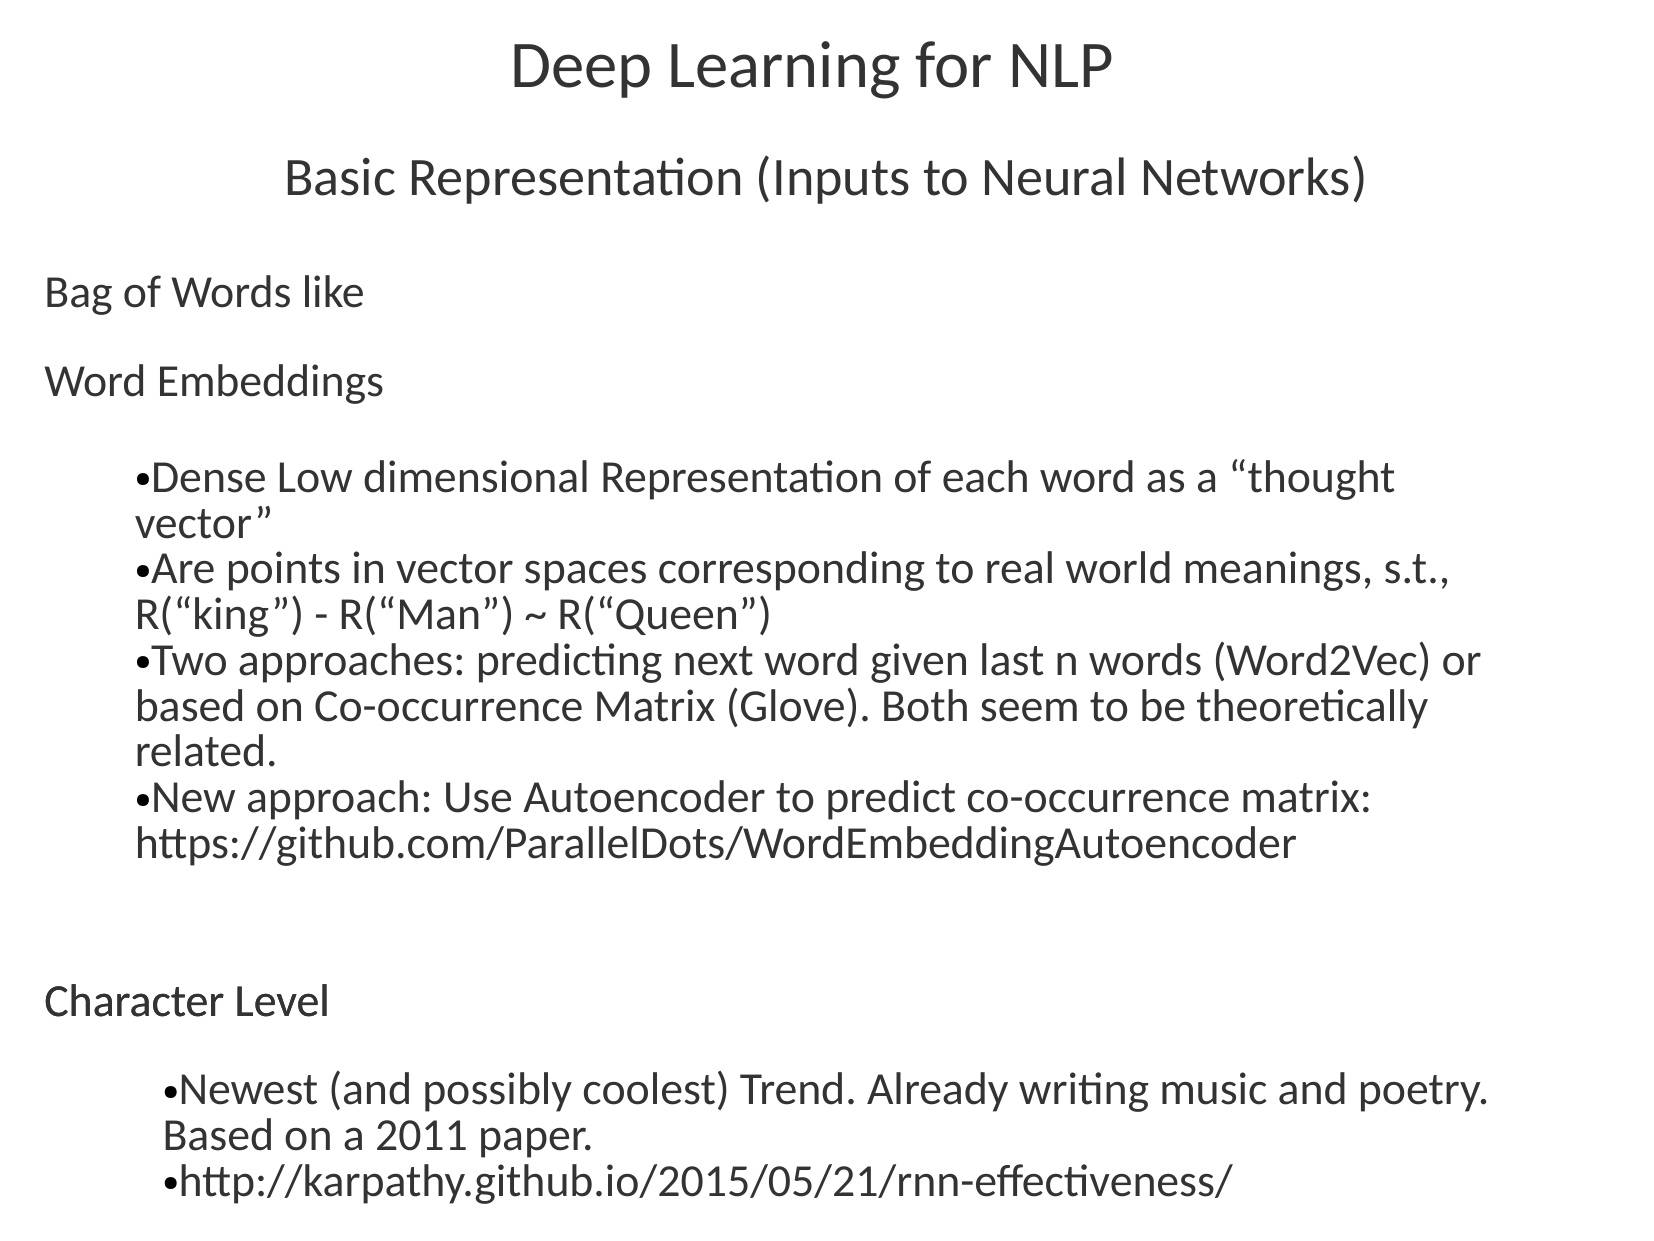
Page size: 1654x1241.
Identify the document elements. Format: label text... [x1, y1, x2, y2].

text_box Word Embeddings [29, 354, 502, 425]
text_box Basic Representation (Inputs to Neural Networks) [59, 147, 1595, 229]
text_box Character Level [29, 974, 502, 1046]
text_box Dense Low dimensional Representation of each word as a “thought vector” Are points in vector spaces corresponding to real world meanings, s.t., R(“king”) - R(“Man”) ~ R(“Queen”) Two approaches: predicting next word given last n words (Word2Vec) or based on Co-occurrence Matrix (Glove). Both seem to be theoretically related. New approach: Use Autoencoder to predict co-occurrence matrix: https://github.com/ParallelDots/WordEmbeddingAutoencoder [120, 450, 1536, 968]
text_box Bag of Words like [29, 265, 384, 337]
text_box Deep Learning for NLP [118, 29, 1506, 126]
text_box Newest (and possibly coolest) Trend. Already writing music and poetry. Based on a 2011 paper. http://karpathy.github.io/2015/05/21/rnn-effectiveness/ [147, 1062, 1536, 1241]
